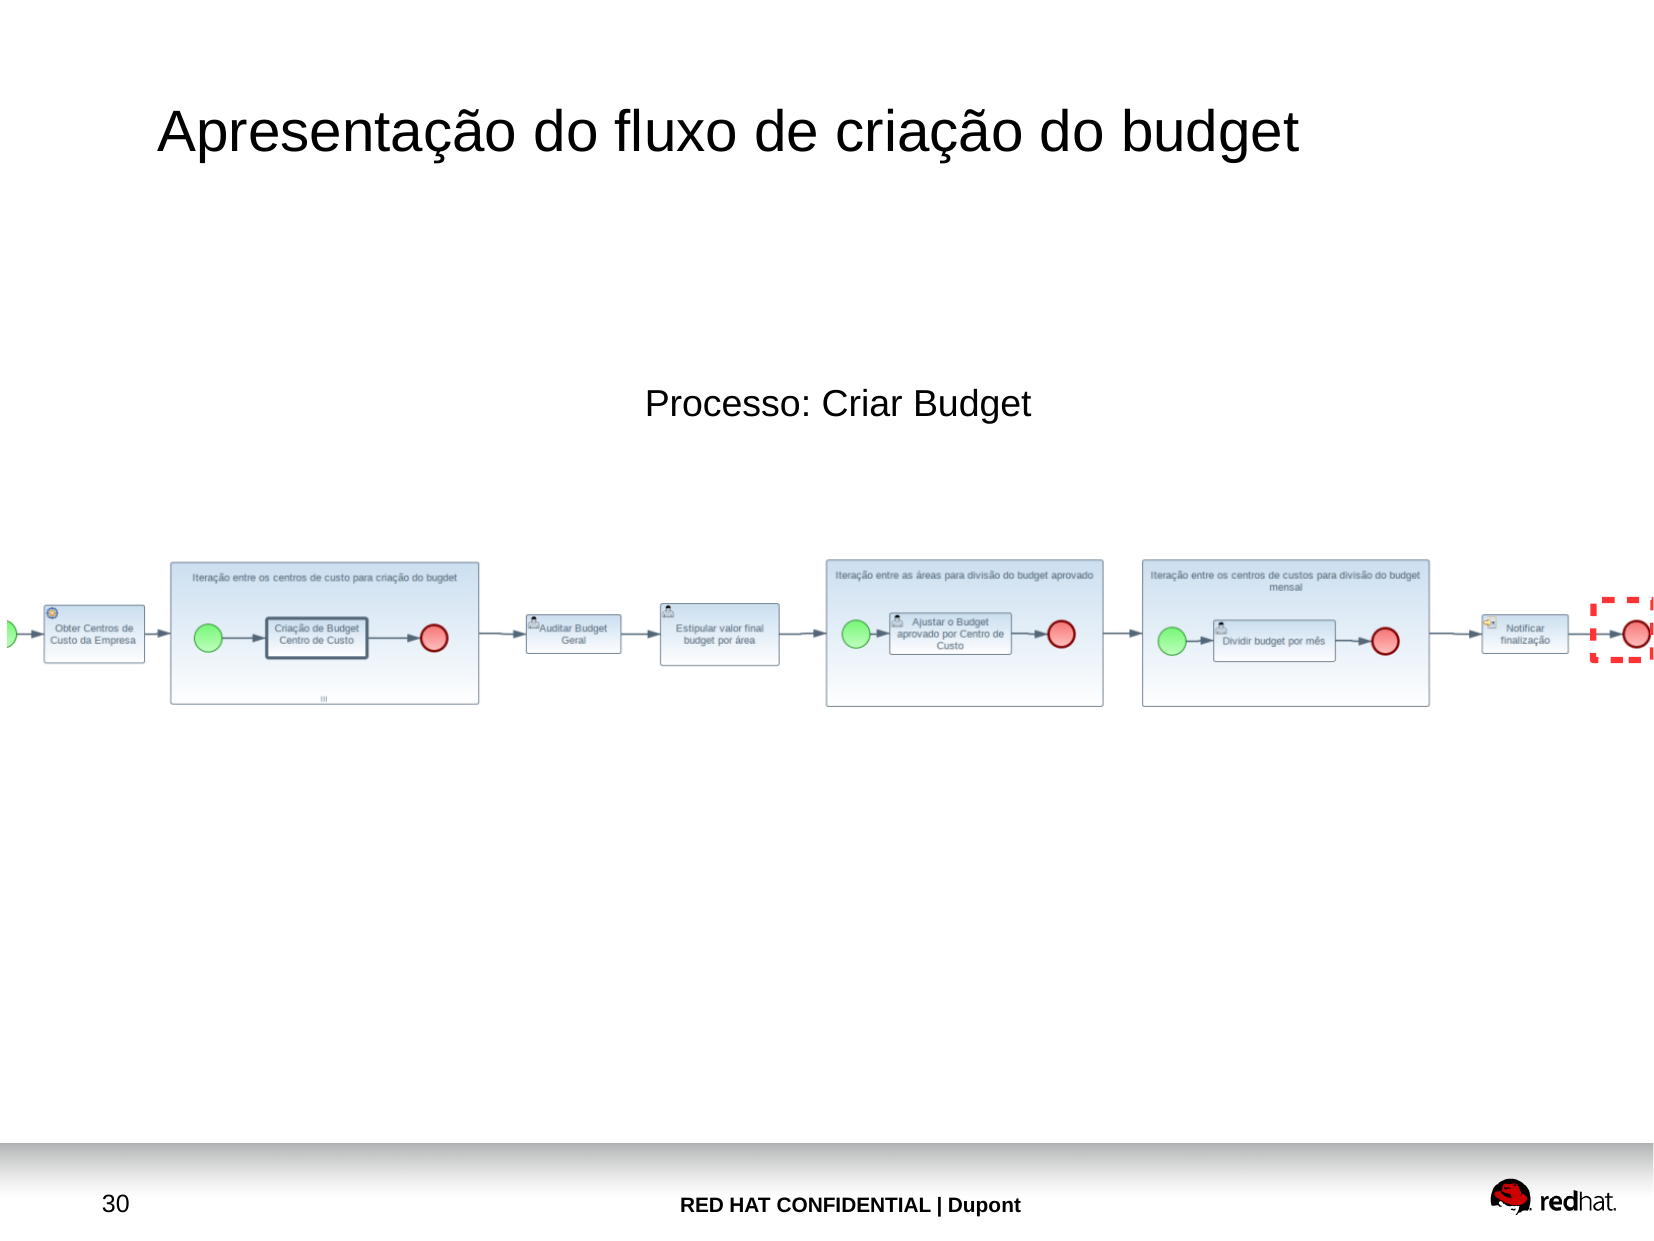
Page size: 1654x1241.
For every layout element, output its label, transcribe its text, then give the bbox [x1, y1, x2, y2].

picture [7, 542, 1654, 711]
text_box Apresentação do fluxo de criação do budget [82, 37, 1571, 226]
picture [0, 1143, 1654, 1241]
text_box Processo: Criar Budget [630, 375, 1058, 432]
